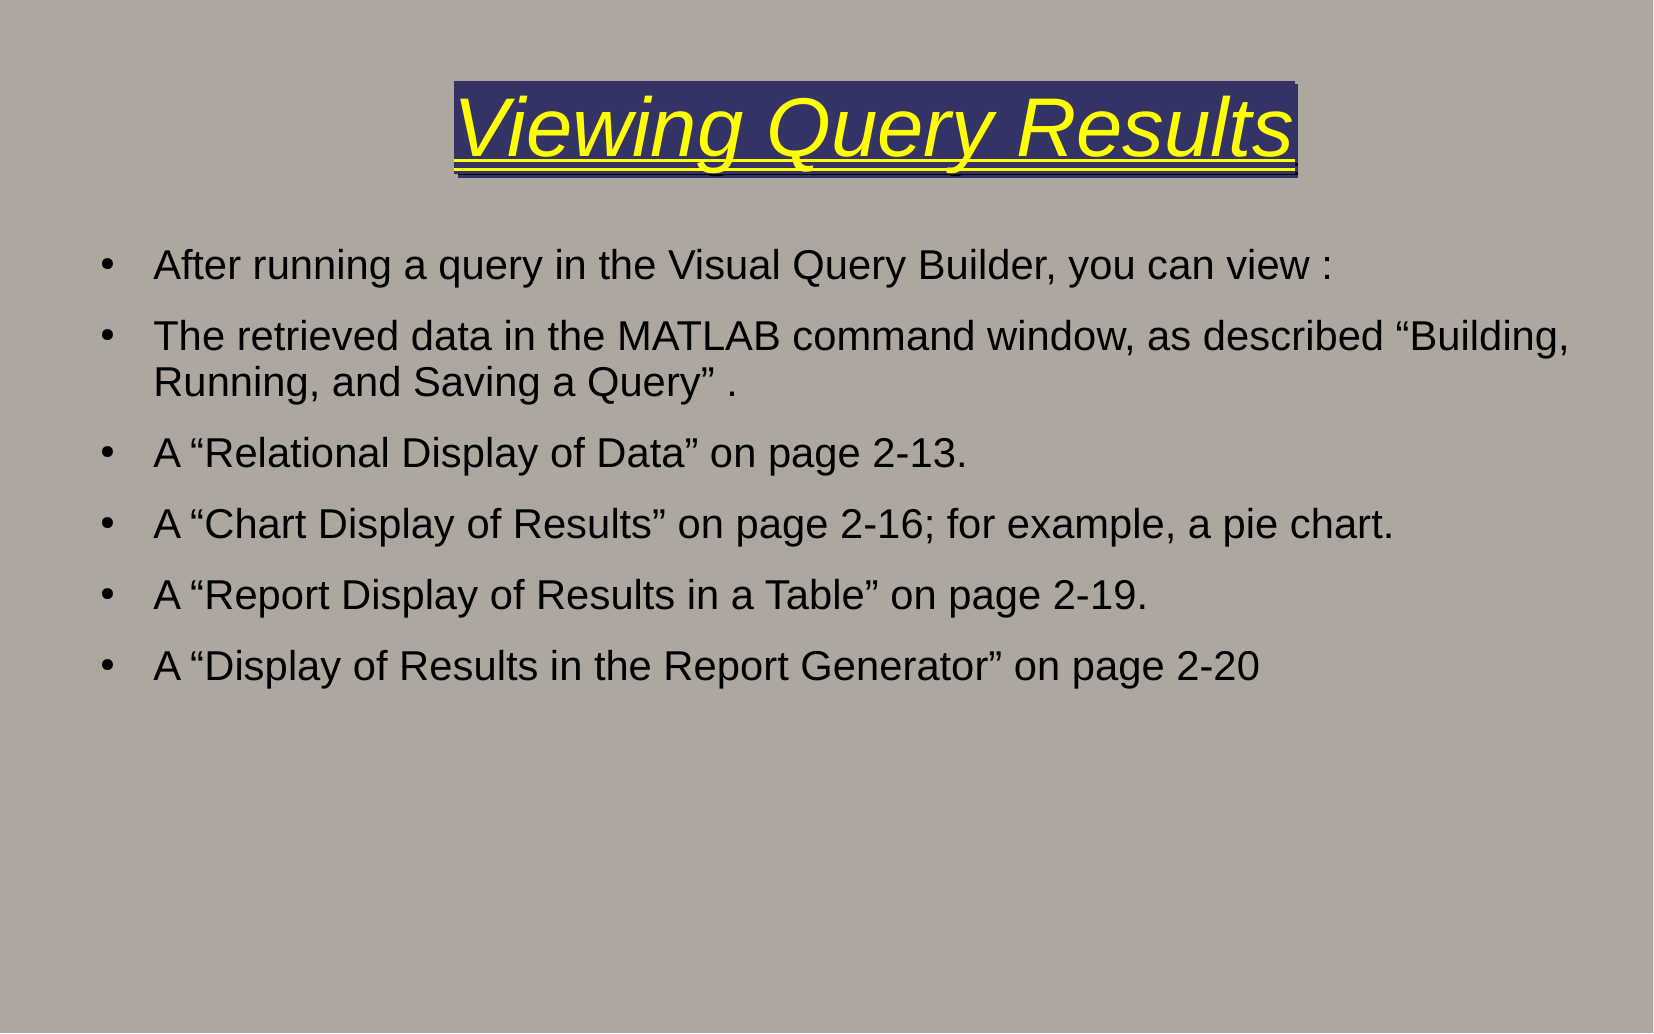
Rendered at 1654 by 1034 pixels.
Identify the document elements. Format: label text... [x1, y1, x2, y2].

list After running a query in the Visual Query Builder, you can view : The retrieved data in the MATLAB command window, as described “Building, Running, and Saving a Query” . A “Relational Display of Data” on page 2-13. A “Chart Display of Results” on page 2-16; for example, a pie chart. A “Report Display of Results in a Table” on page 2-19. A “Display of Results in the Report Generator” on page 2-20 [82, 241, 1571, 842]
title Viewing Query Results [129, 41, 1619, 214]
